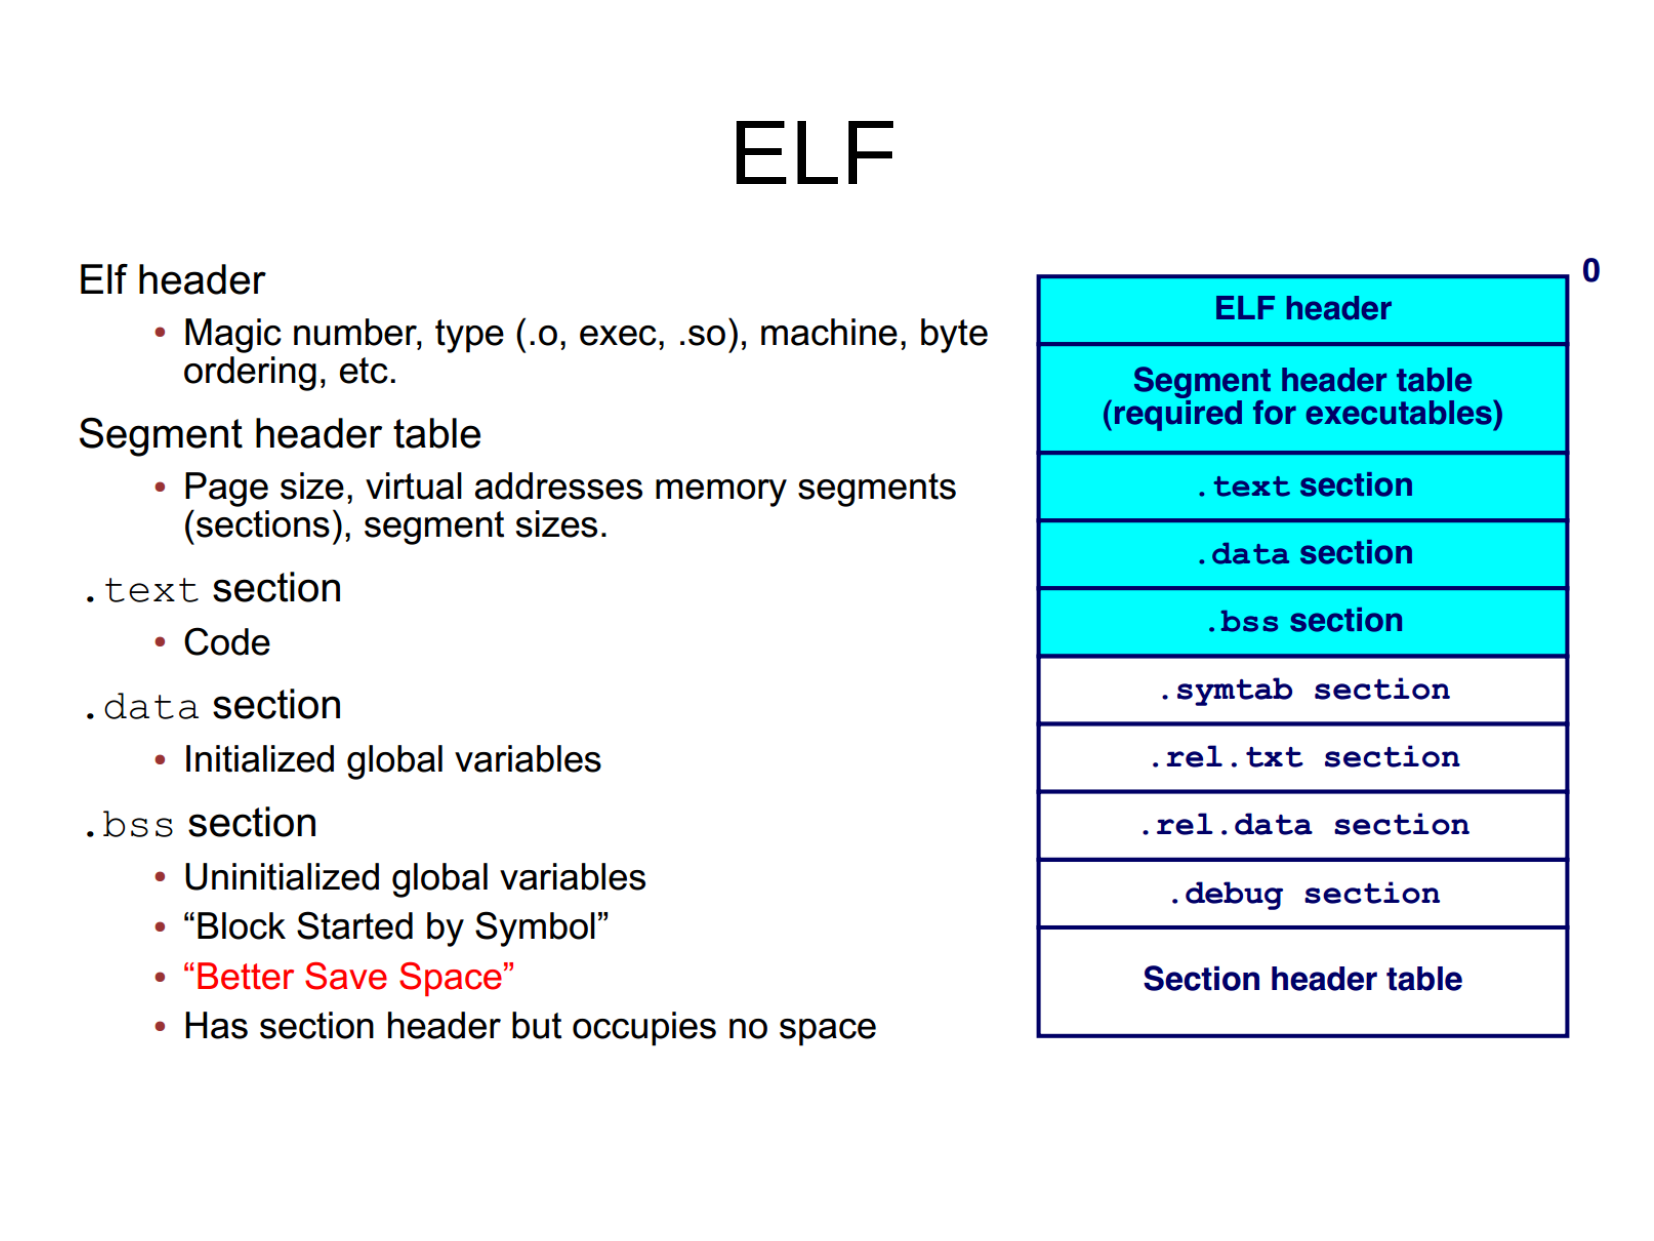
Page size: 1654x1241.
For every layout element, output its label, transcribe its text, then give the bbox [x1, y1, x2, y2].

title ELF [82, 49, 1571, 224]
picture [52, 224, 1613, 1069]
